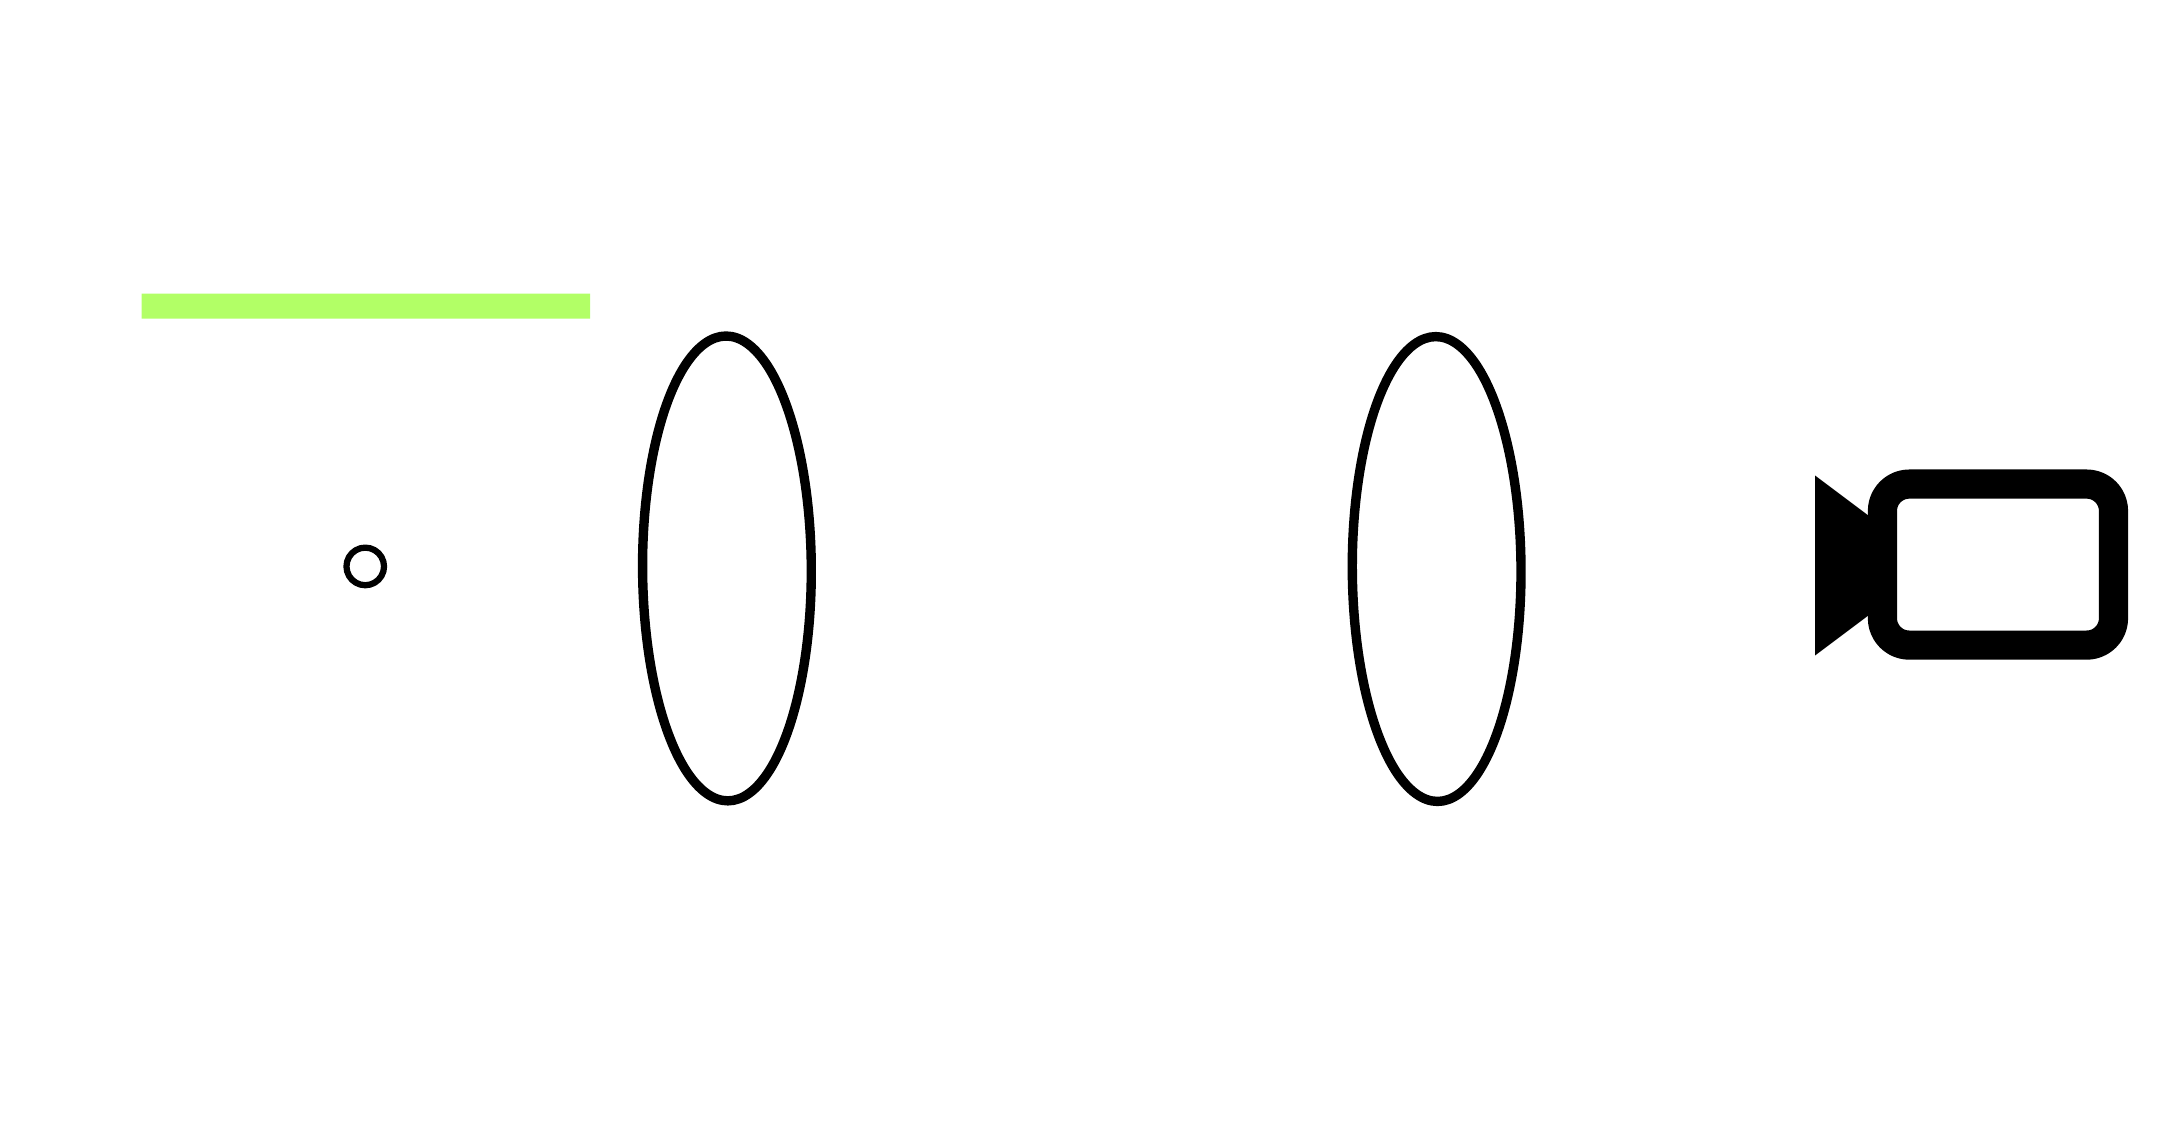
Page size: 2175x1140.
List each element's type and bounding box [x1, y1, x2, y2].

text_box [1815, 475, 1876, 656]
text_box [642, 336, 812, 801]
text_box [1352, 336, 1522, 802]
text_box [1882, 484, 2114, 646]
